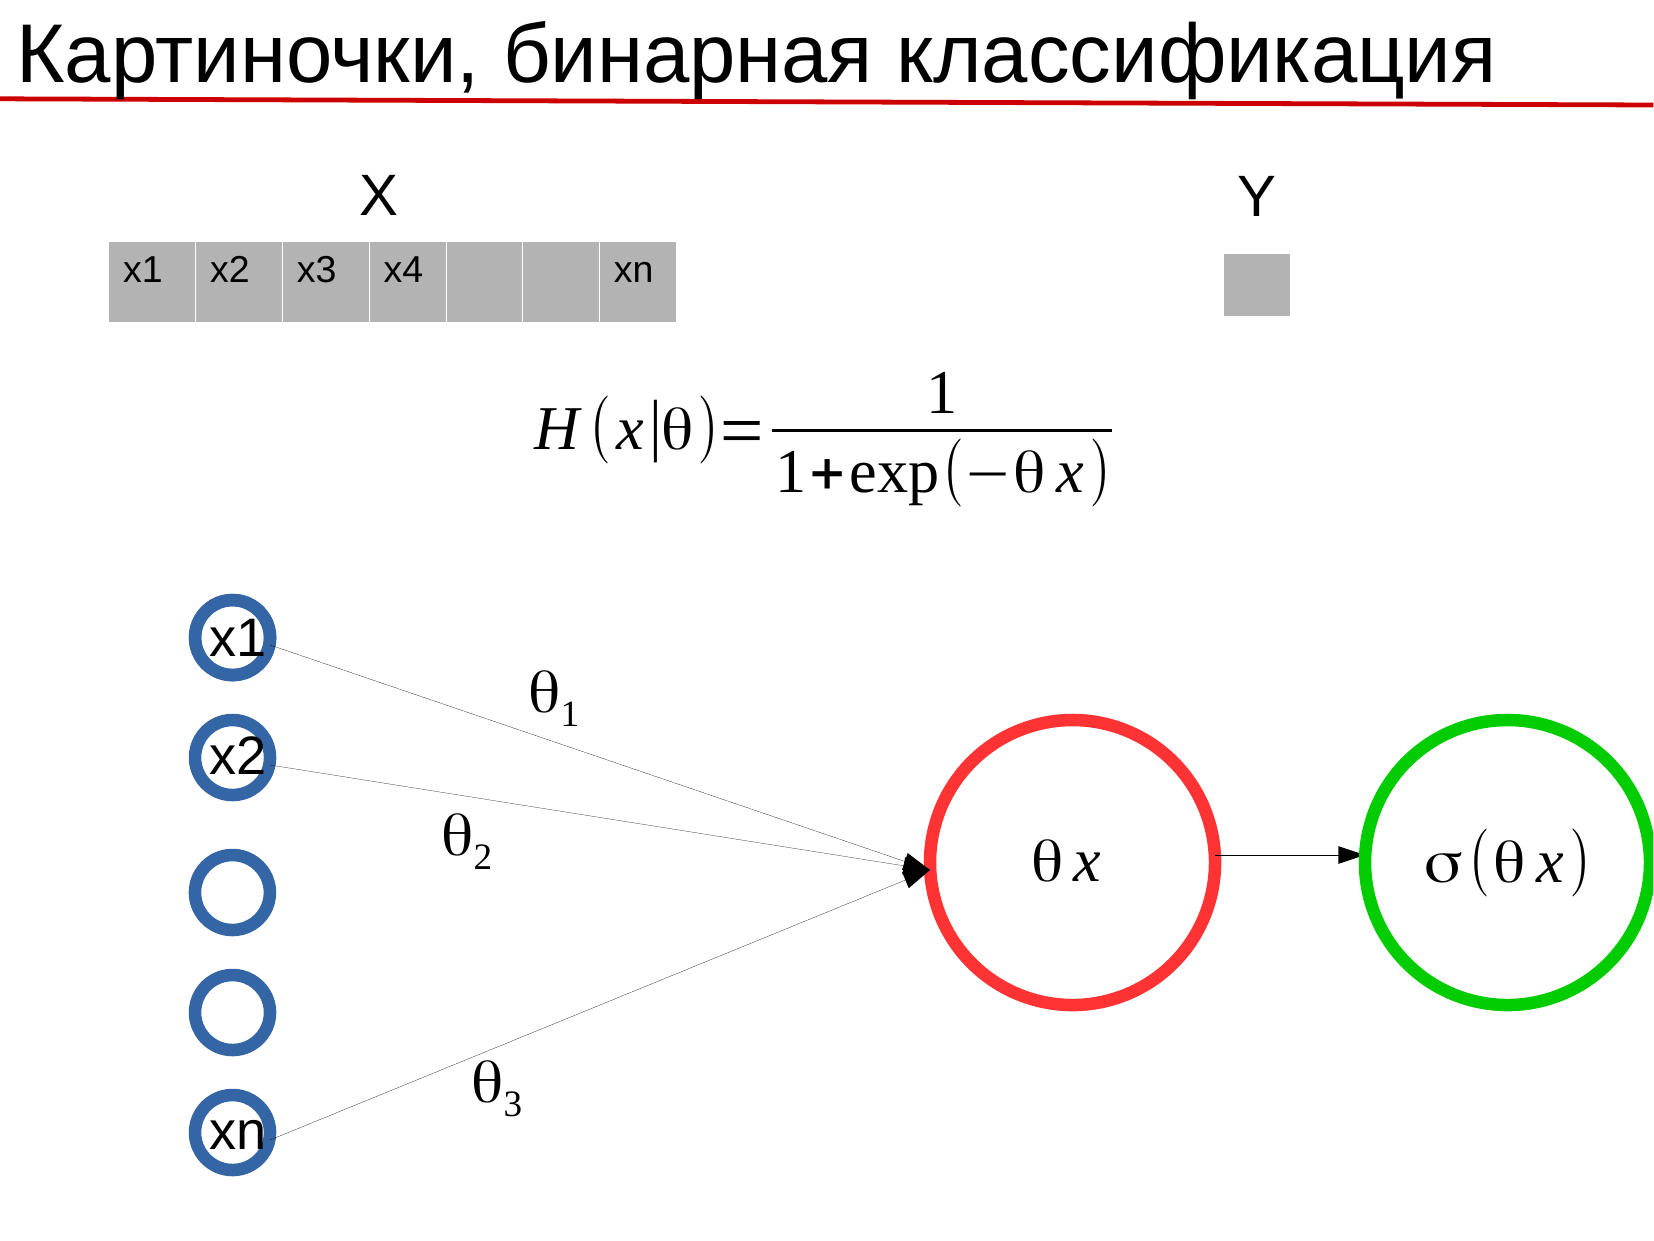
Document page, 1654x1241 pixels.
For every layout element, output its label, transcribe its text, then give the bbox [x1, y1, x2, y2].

text_box X [345, 155, 481, 236]
table_header x1 [109, 242, 195, 322]
chart [1418, 825, 1597, 900]
chart [521, 667, 586, 736]
text_box xn [195, 1093, 310, 1231]
table_header [1224, 254, 1290, 316]
text_box x2 [195, 718, 310, 856]
chart [1025, 825, 1111, 895]
text_box x1 [195, 599, 310, 718]
table_header xn [600, 242, 676, 322]
text_box Y [1222, 156, 1358, 237]
table_header [523, 242, 599, 322]
table_header x2 [196, 242, 282, 322]
table_header x4 [370, 242, 446, 322]
table_header x3 [283, 242, 369, 322]
chart [435, 810, 499, 878]
table_header [447, 242, 522, 322]
chart [525, 357, 1121, 511]
chart [465, 1057, 529, 1126]
text_box Картиночки, бинарная классификация [1, 0, 1621, 202]
